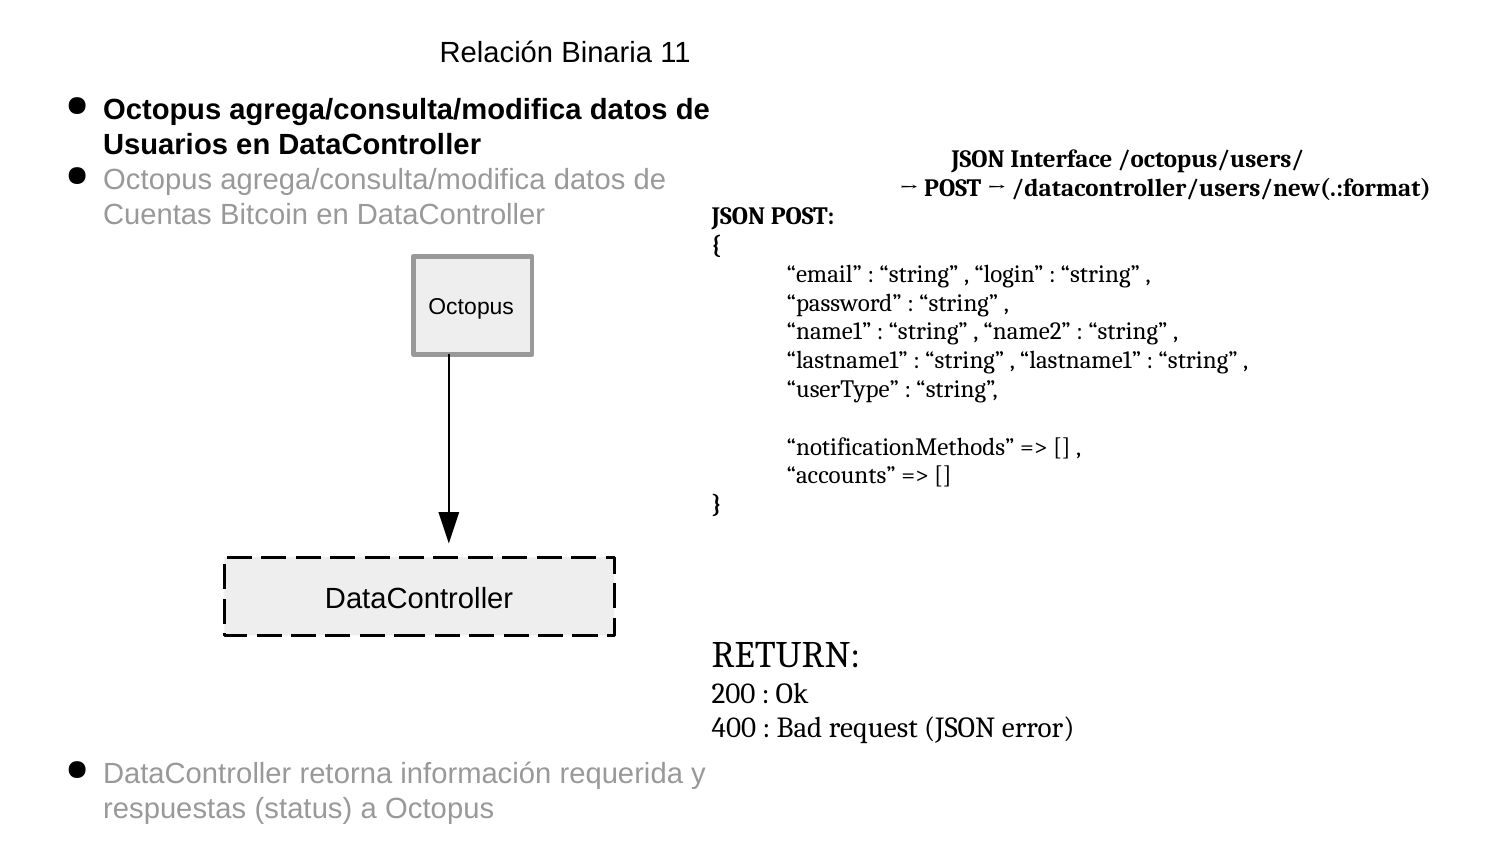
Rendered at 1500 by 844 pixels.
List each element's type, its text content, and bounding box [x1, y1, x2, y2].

text_box JSON Interface /octopus/users/ → POST → /datacontroller/users/new(.:format) JSON POST: { “email” : “string” , “login” : “string” , “password” : “string” , “name1” : “string” , “name2” : “string” , “lastname1” : “string” , “lastname1” : “string” , “userType” : “string”, “notificationMethods” => [] , “accounts” => [] } RETURN: 200 : Ok 400 : Bad request (JSON error) [696, 137, 1500, 763]
text_box Relación Binaria 11 [424, 18, 898, 79]
text_box Octopus agrega/consulta/modifica datos de Usuarios en DataController Octopus agrega/consulta/modifica datos de Cuentas Bitcoin en DataController DataController retorna información requerida y respuestas (status) a Octopus [13, 75, 788, 705]
